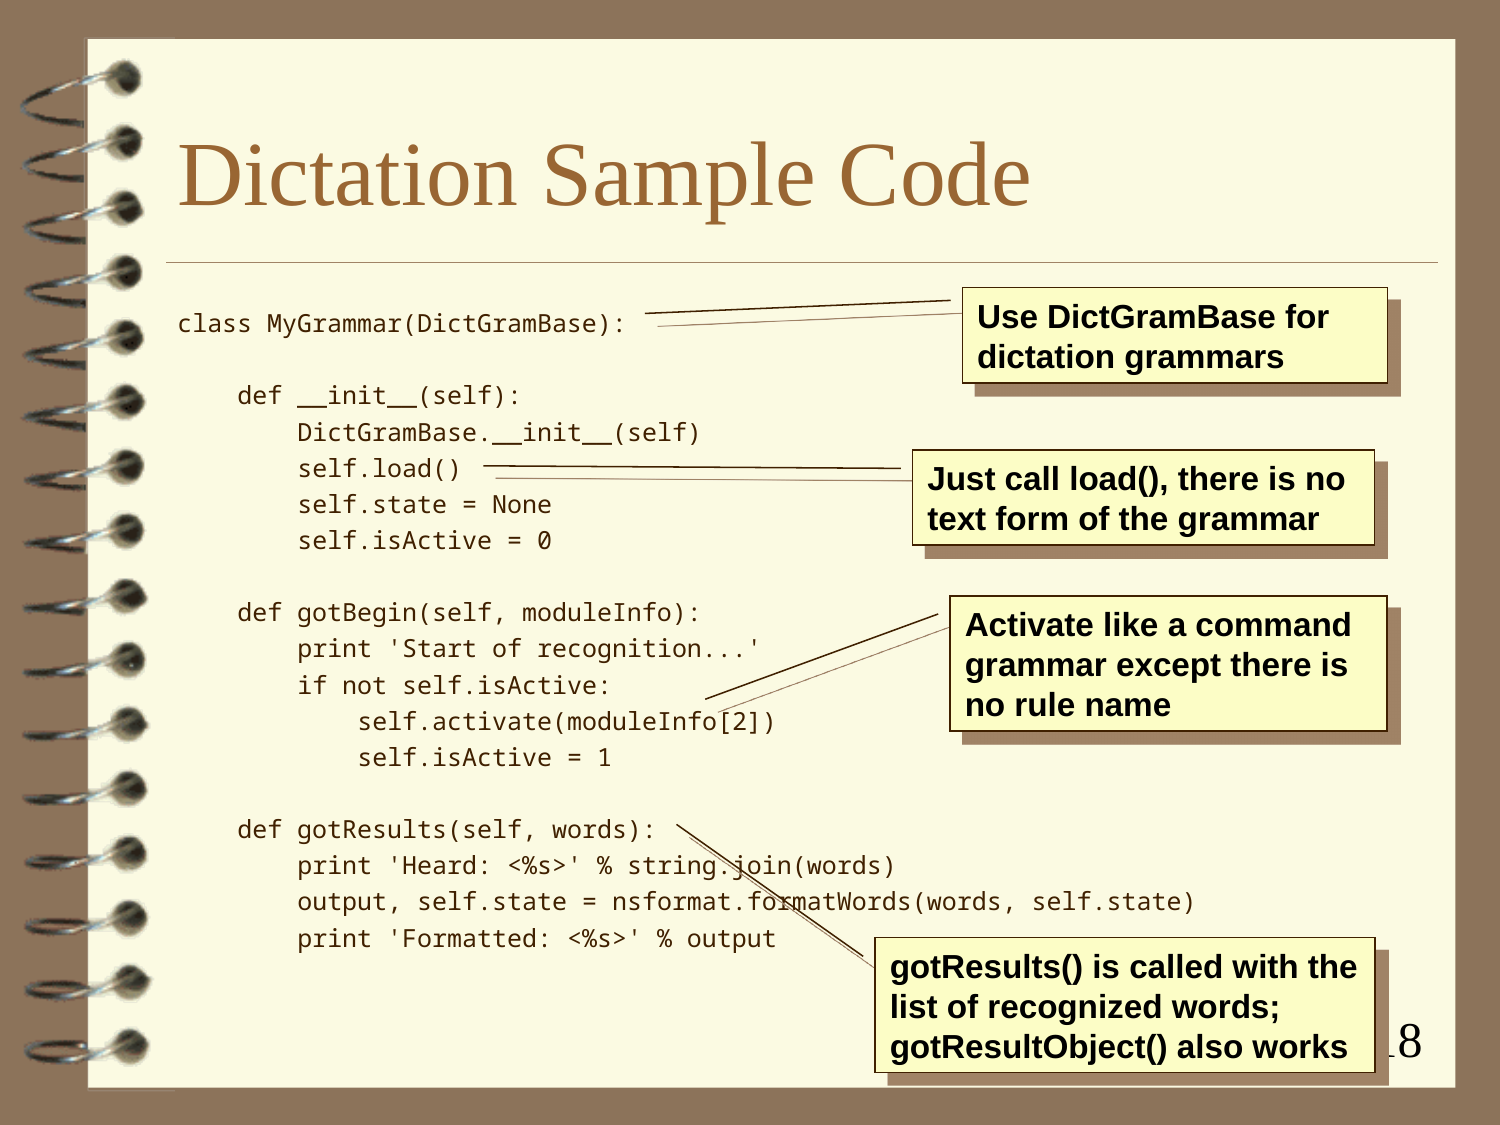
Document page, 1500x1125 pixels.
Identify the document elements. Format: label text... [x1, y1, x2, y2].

text_box Use DictGramBase for dictation grammars [962, 287, 1388, 383]
list class MyGrammar(DictGramBase): def __init__(self): DictGramBase.__init__(self) self.load() self.state = None self.isActive = 0 def gotBegin(self, moduleInfo): print 'Start of recognition...' if not self.isActive: self.activate(moduleInfo[2]) self.isActive = 1 def gotResults(self, words): print 'Heard: <%s>' % string.join(words) output, self.state = nsformat.formatWords(words, self.state) print 'Formatted: <%s>' % output [162, 299, 1438, 976]
text_box Just call load(), there is no text form of the grammar [912, 450, 1375, 545]
picture [0, 0, 175, 1125]
title Dictation Sample Code [162, 74, 1438, 263]
text_box gotResults() is called with the list of recognized words; gotResultObject() also works [875, 937, 1375, 1073]
text_box Activate like a command grammar except there is no rule name [950, 596, 1387, 731]
